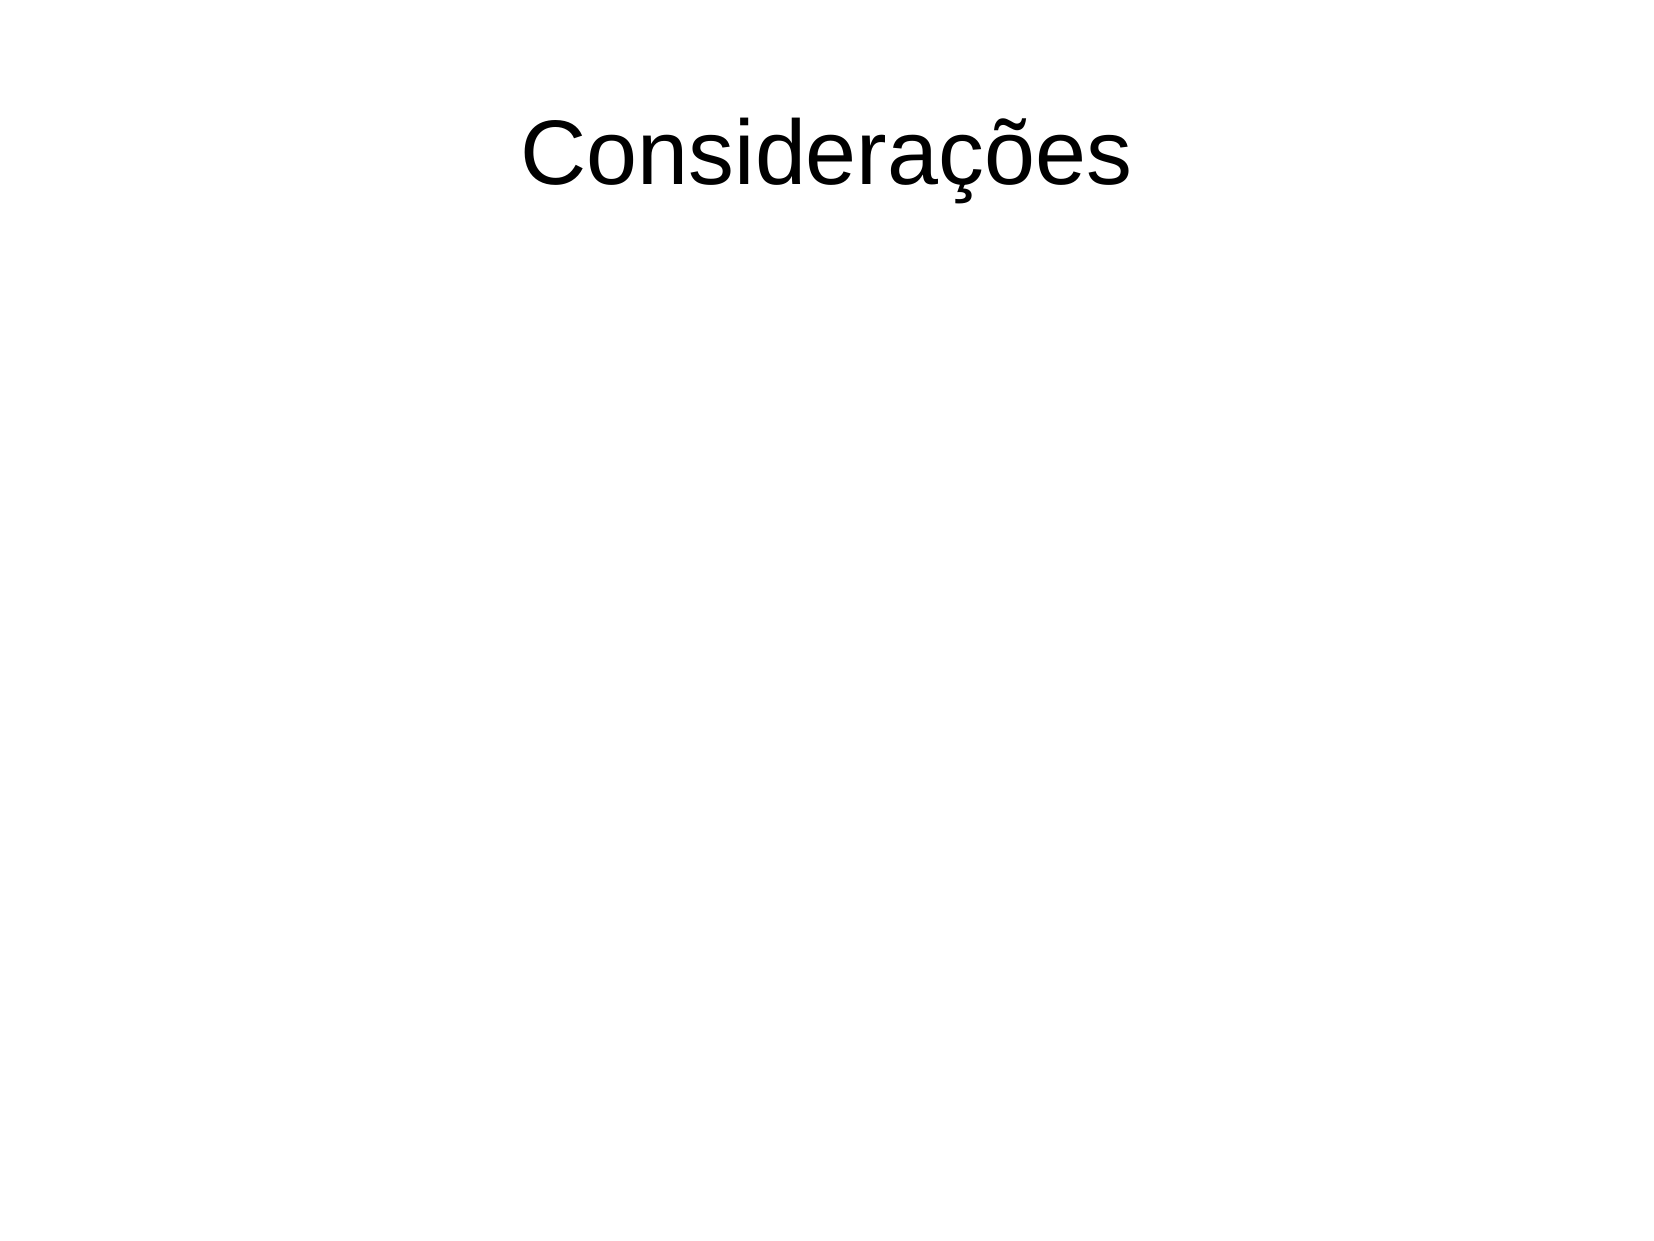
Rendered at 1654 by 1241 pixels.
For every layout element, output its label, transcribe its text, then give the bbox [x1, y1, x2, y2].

title Considerações [82, 49, 1571, 257]
